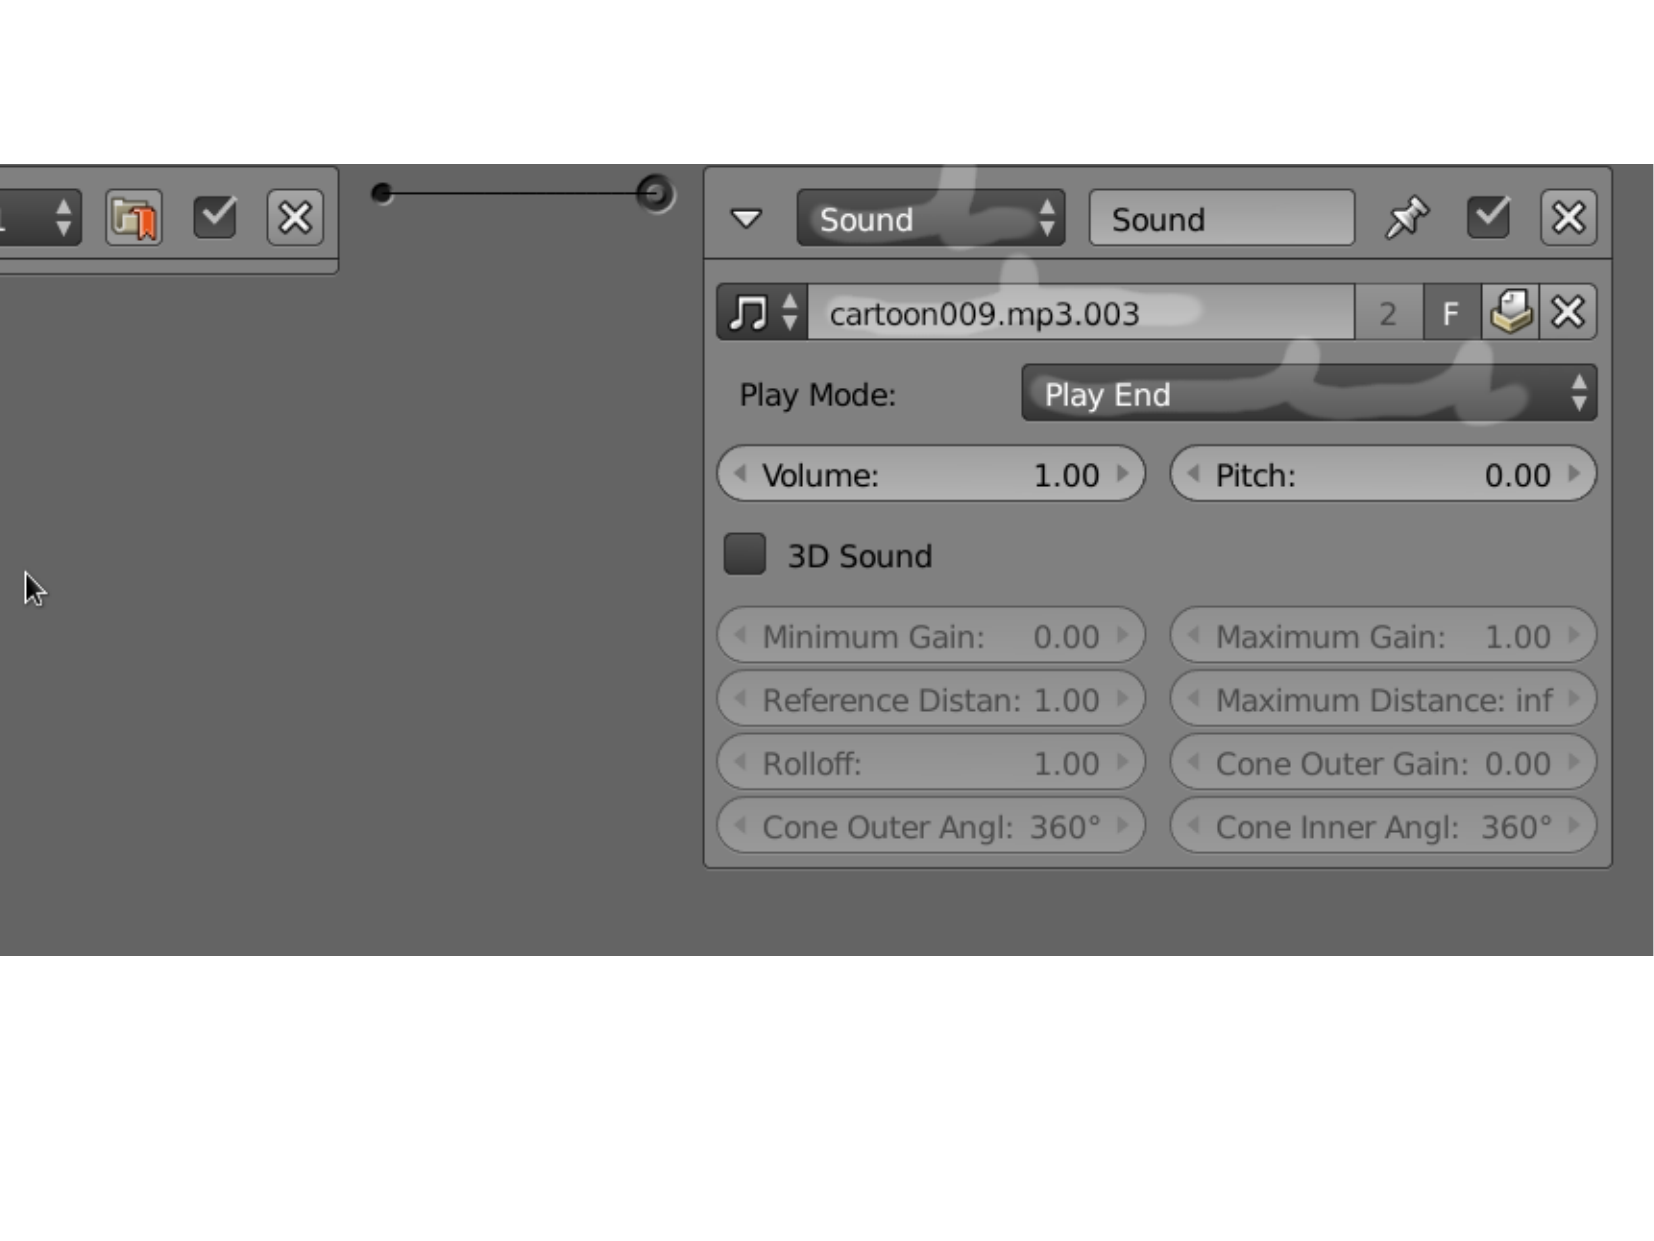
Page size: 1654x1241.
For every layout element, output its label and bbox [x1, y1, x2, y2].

picture [0, 164, 1654, 957]
